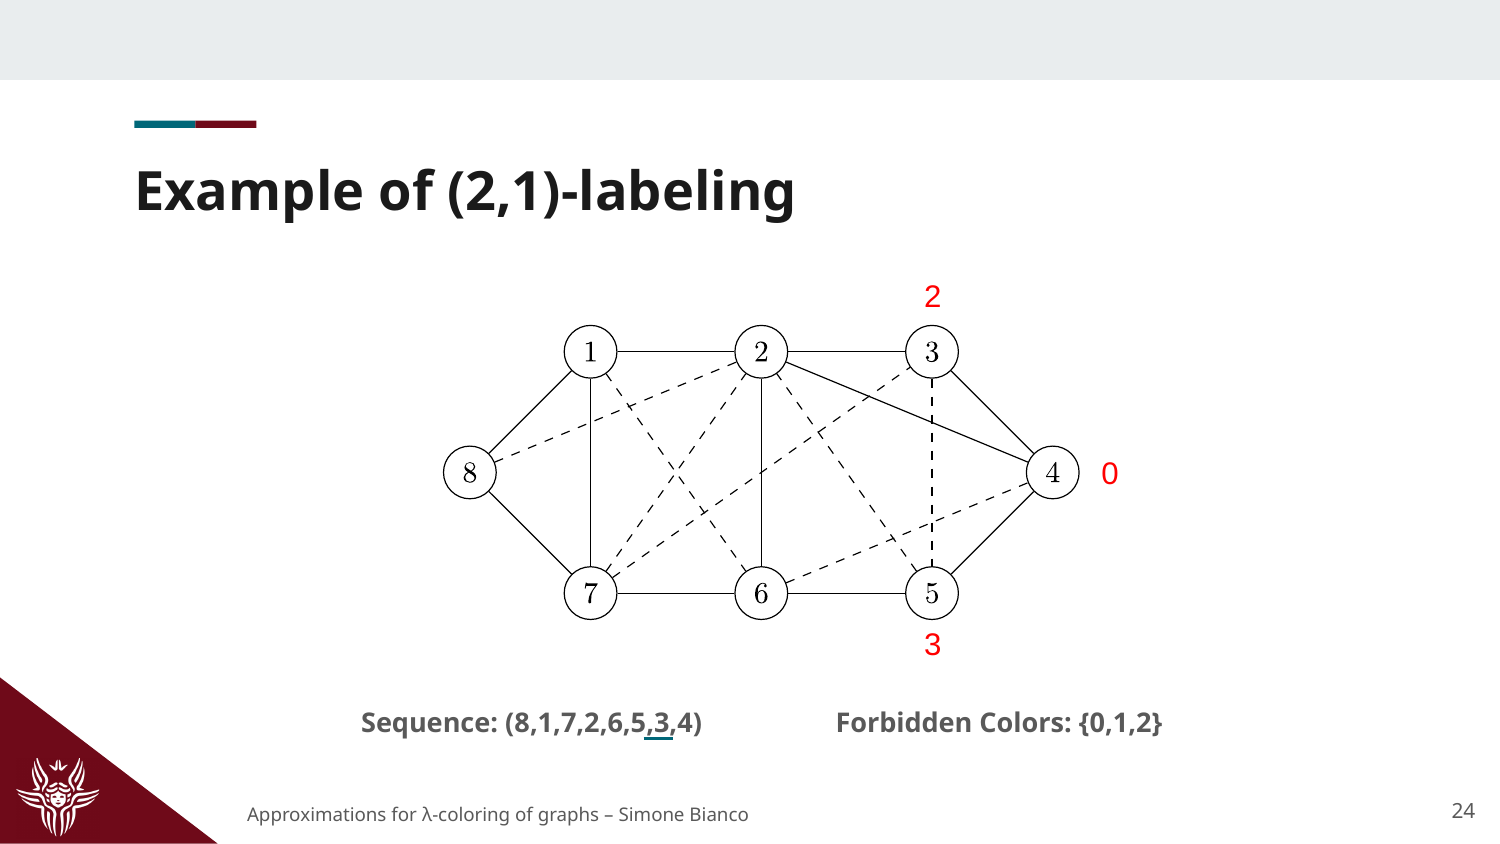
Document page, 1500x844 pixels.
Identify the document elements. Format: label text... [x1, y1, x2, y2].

text_box Forbidden Colors: {0,1,2} [820, 696, 1294, 756]
text_box Sequence: (8,1,7,2,6,5,3,4) [295, 696, 768, 756]
title Example of (2,1)-labeling [119, 141, 1381, 230]
picture [16, 758, 100, 839]
picture [442, 324, 1080, 621]
text_box 0 [1086, 448, 1134, 499]
text_box Approximations for λ-coloring of graphs – Simone Bianco [232, 783, 1193, 839]
slide_number <number> [1400, 779, 1491, 844]
text_box 2 [909, 271, 957, 322]
text_box 3 [909, 620, 957, 670]
